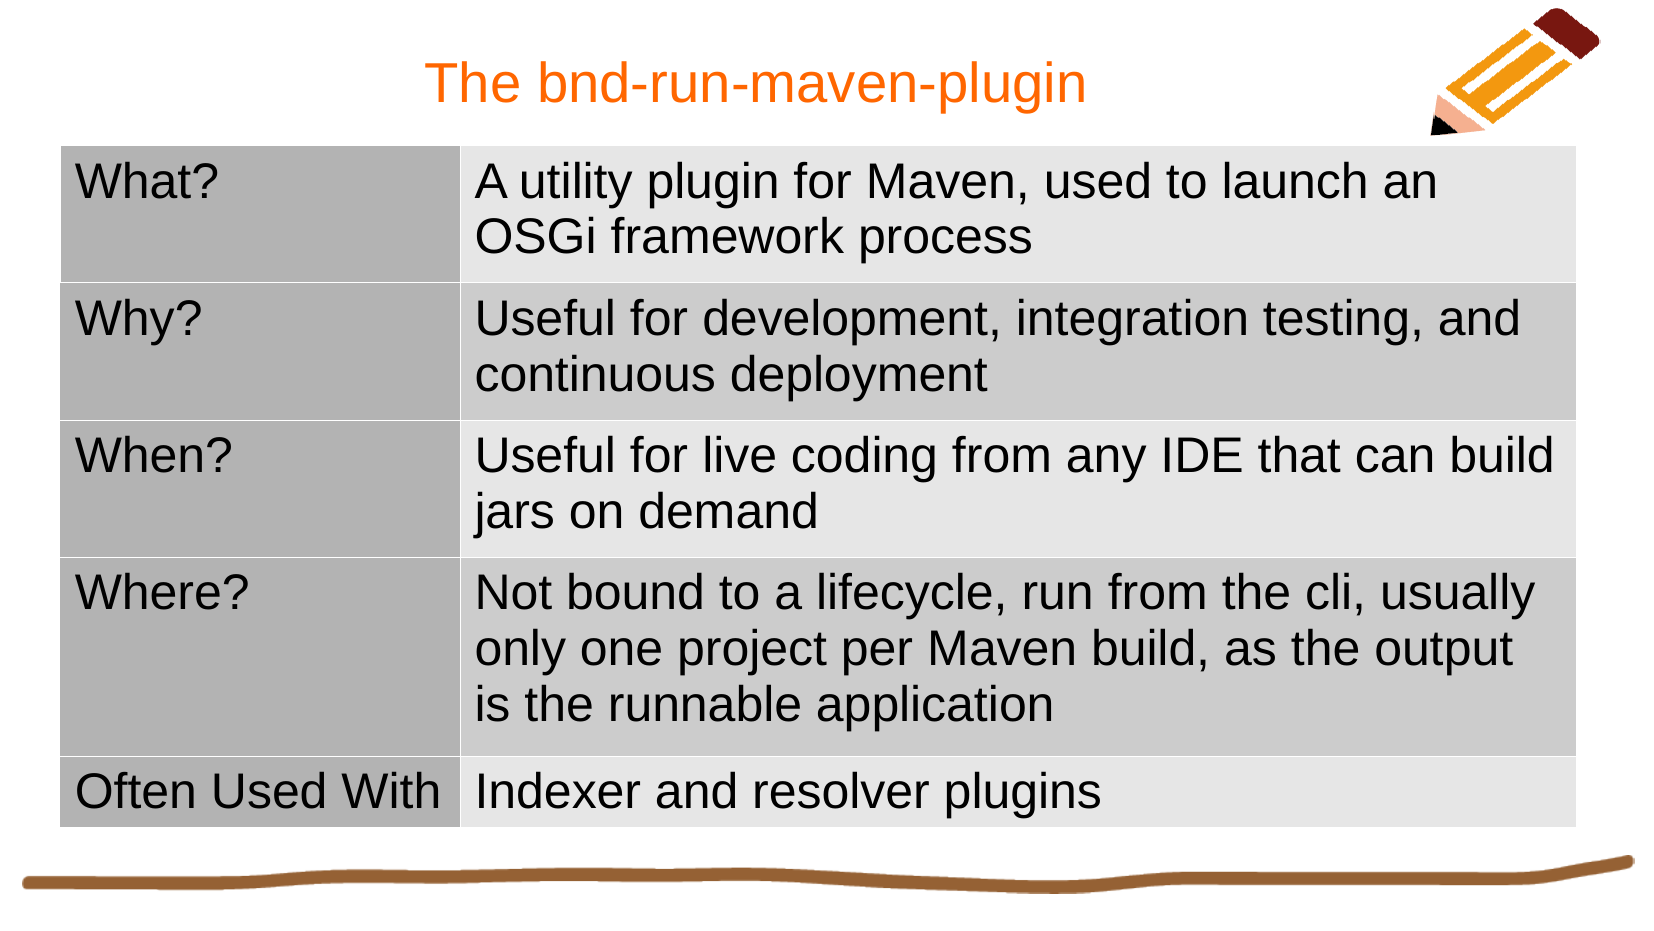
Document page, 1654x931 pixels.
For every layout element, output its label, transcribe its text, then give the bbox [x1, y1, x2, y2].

table_cell Where? [60, 558, 460, 756]
picture [22, 855, 1635, 894]
table_header What? [61, 146, 460, 282]
title The bnd-run-maven-plugin [82, 36, 1430, 129]
table_cell Not bound to a lifecycle, run from the cli, usually only one project per Maven build, as the output is the runnable application [461, 558, 1576, 756]
picture [1430, 8, 1601, 136]
table_cell Useful for development, integration testing, and continuous deployment [461, 283, 1576, 420]
table_cell Indexer and resolver plugins [461, 757, 1576, 827]
table_cell Why? [60, 283, 460, 420]
table_cell Often Used With [60, 757, 460, 827]
table_header A utility plugin for Maven, used to launch an OSGi framework process [461, 146, 1576, 282]
table_cell Useful for live coding from any IDE that can build jars on demand [461, 421, 1576, 557]
table_cell When? [60, 421, 460, 557]
